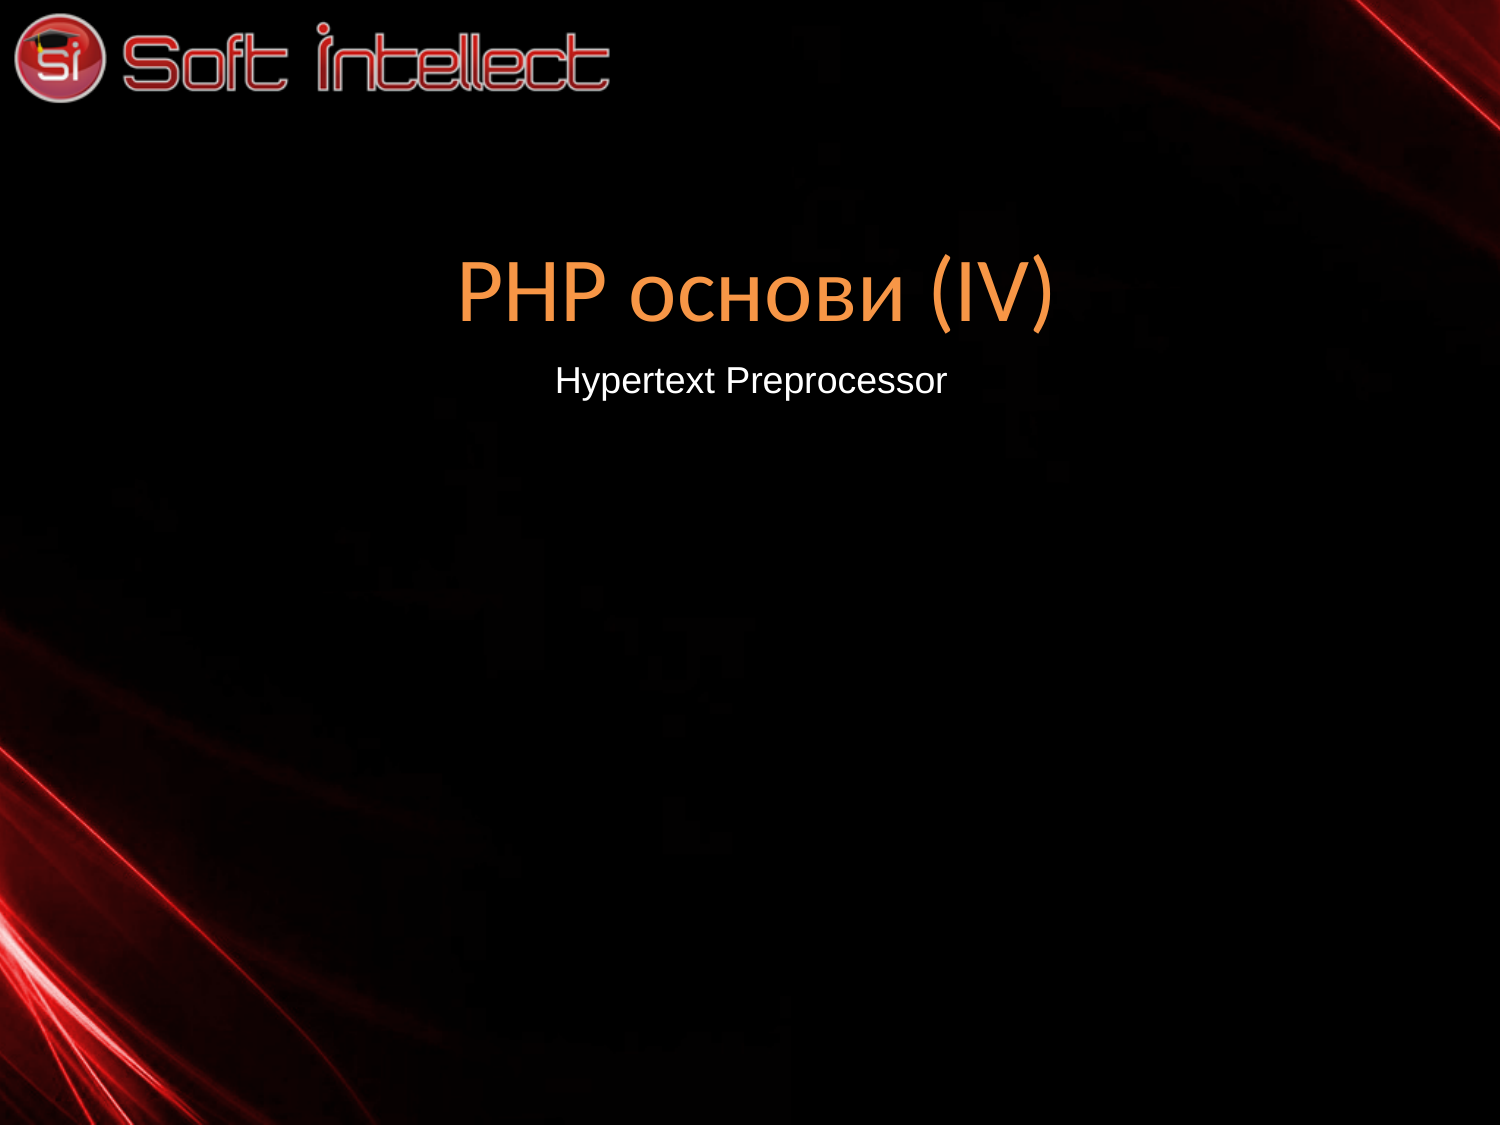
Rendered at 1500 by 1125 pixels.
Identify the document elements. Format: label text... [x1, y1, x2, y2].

text_box Hypertext Preprocessor [540, 348, 1050, 405]
text_box PHP основи (IV) [120, 164, 1395, 405]
picture [0, 0, 1500, 1125]
